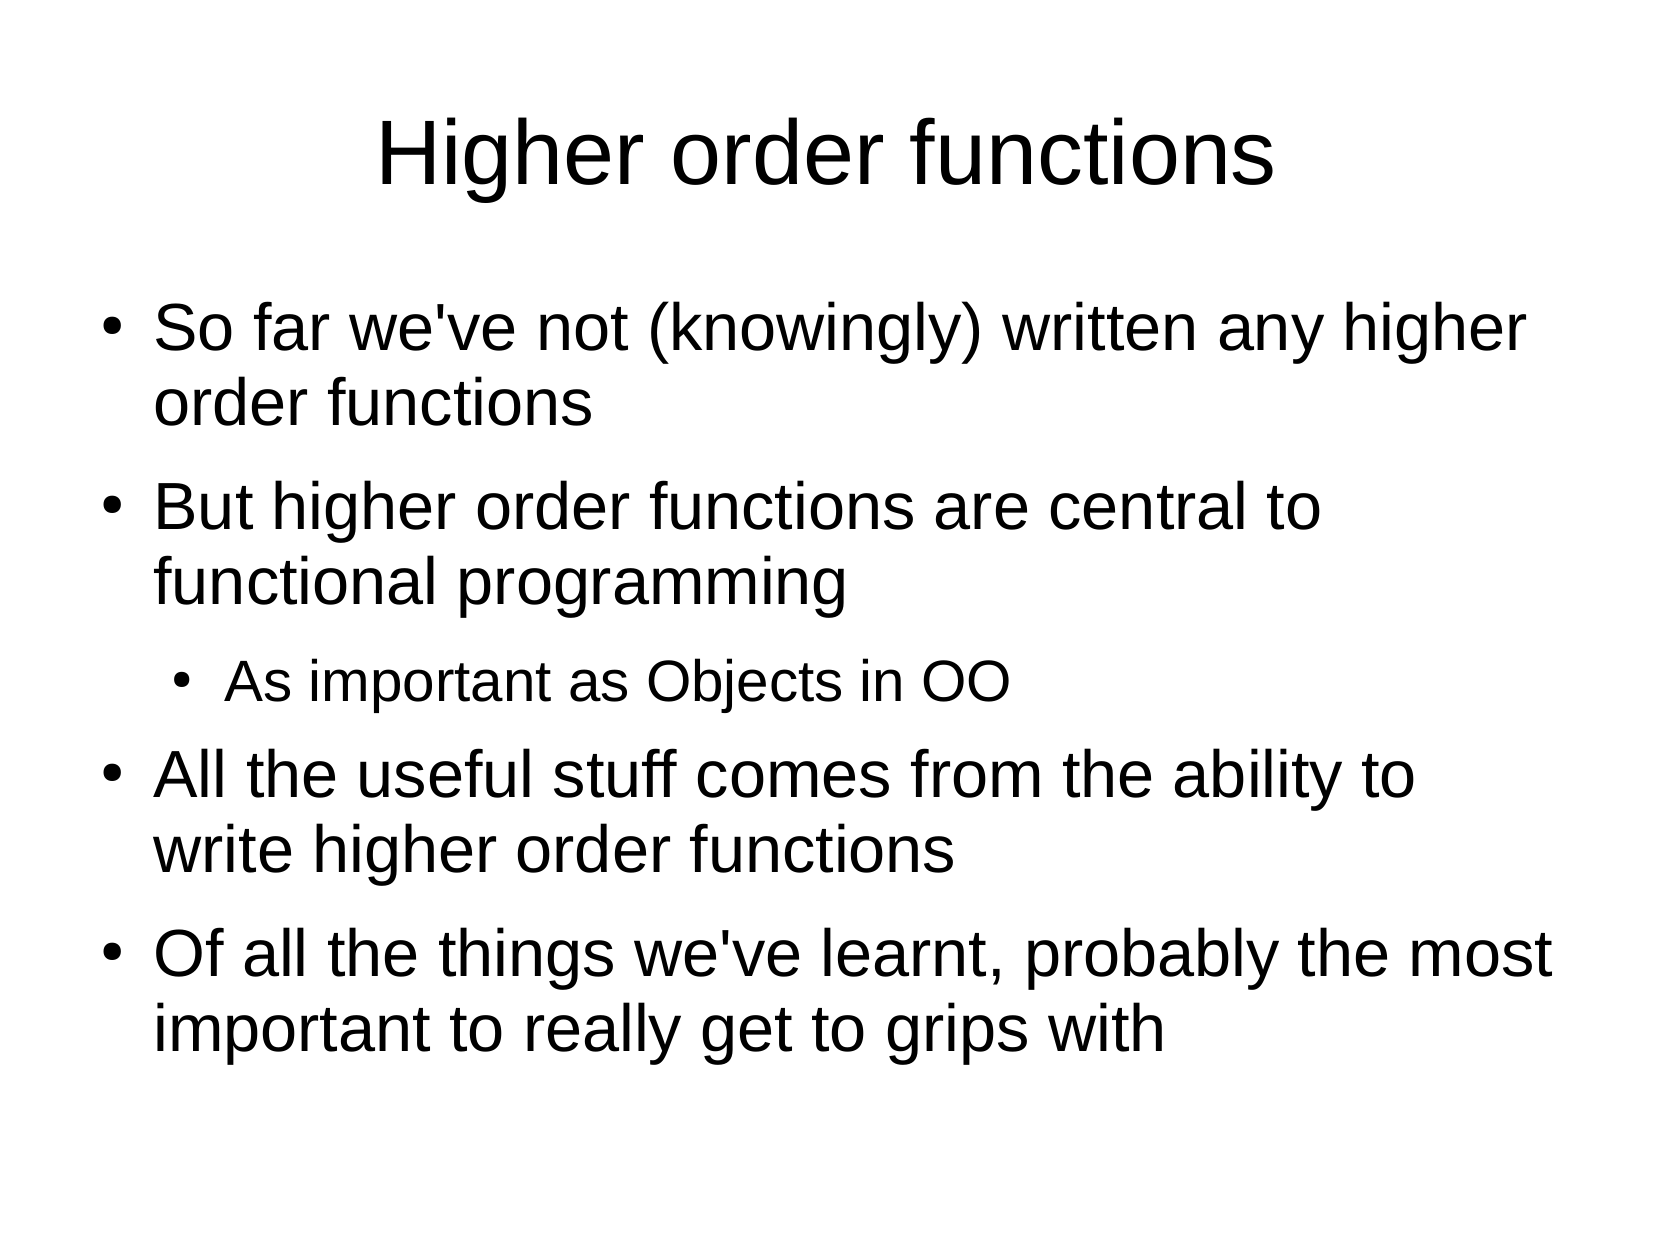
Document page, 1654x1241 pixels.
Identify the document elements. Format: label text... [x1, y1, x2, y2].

list So far we've not (knowingly) written any higher order functions But higher order functions are central to functional programming As important as Objects in OO All the useful stuff comes from the ability to write higher order functions Of all the things we've learnt, probably the most important to really get to grips with [82, 290, 1571, 1094]
title Higher order functions [82, 56, 1571, 250]
